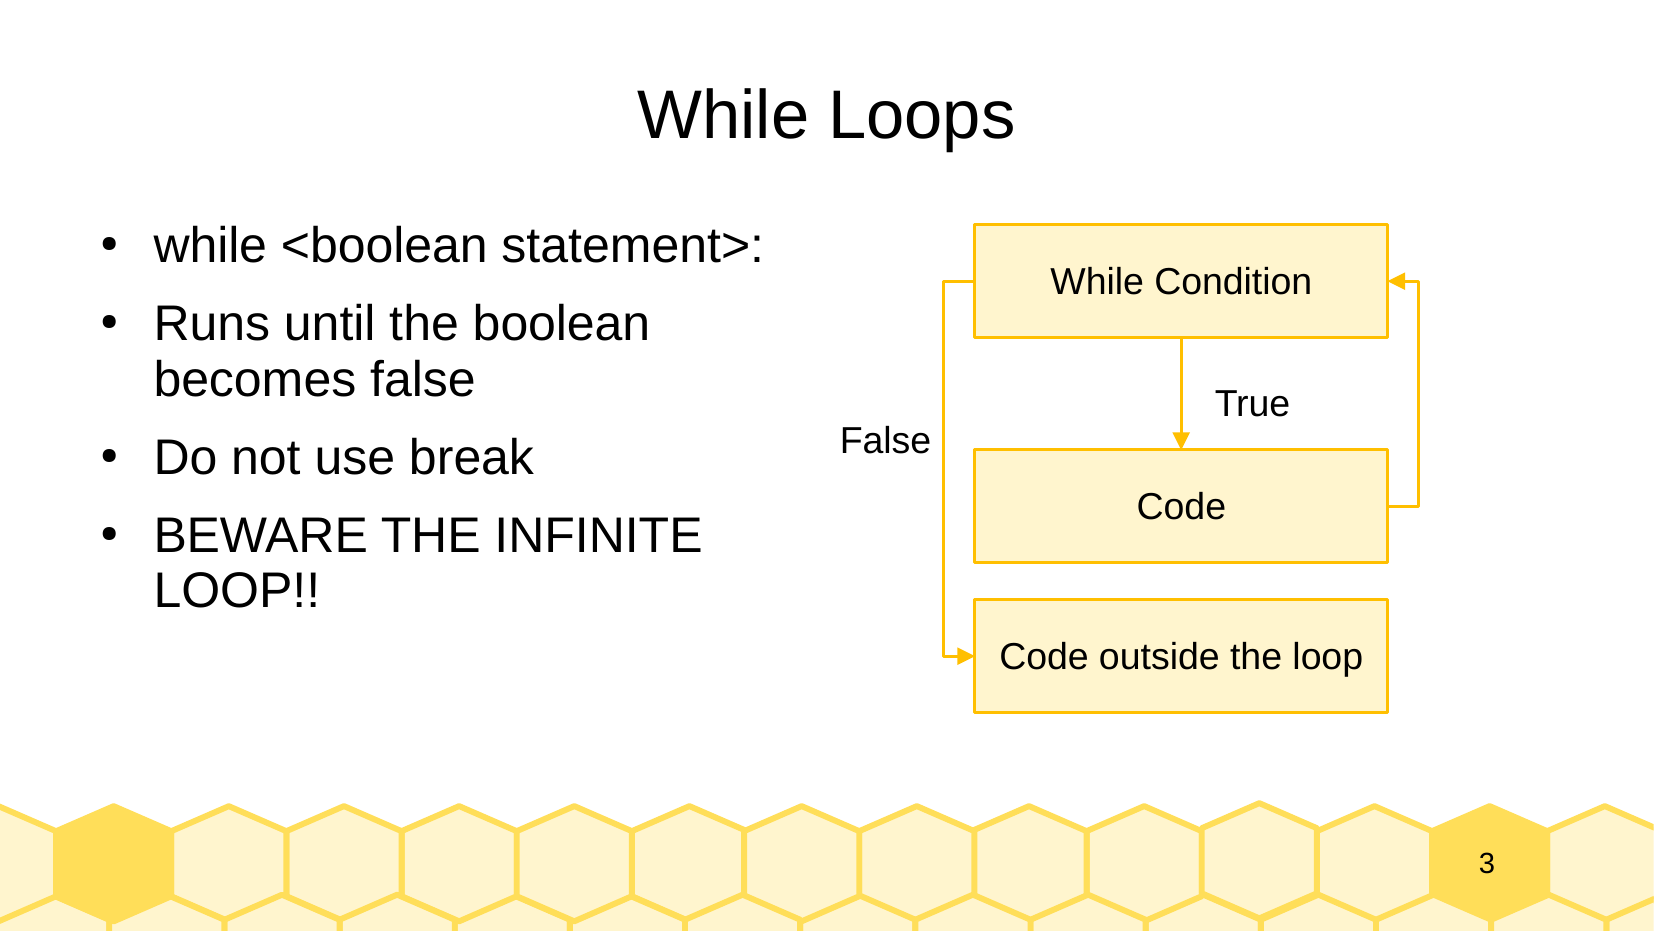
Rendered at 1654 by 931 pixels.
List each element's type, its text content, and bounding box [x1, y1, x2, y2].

text_box Code [974, 449, 1388, 563]
title While Loops [82, 37, 1571, 193]
text_box Code outside the loop [974, 599, 1388, 713]
text_box While Condition [974, 224, 1388, 338]
list while <boolean statement>: Runs until the boolean becomes false Do not use break BEWARE THE INFINITE LOOP!! [82, 217, 788, 758]
text_box False [825, 412, 976, 512]
text_box True [1200, 375, 1313, 432]
